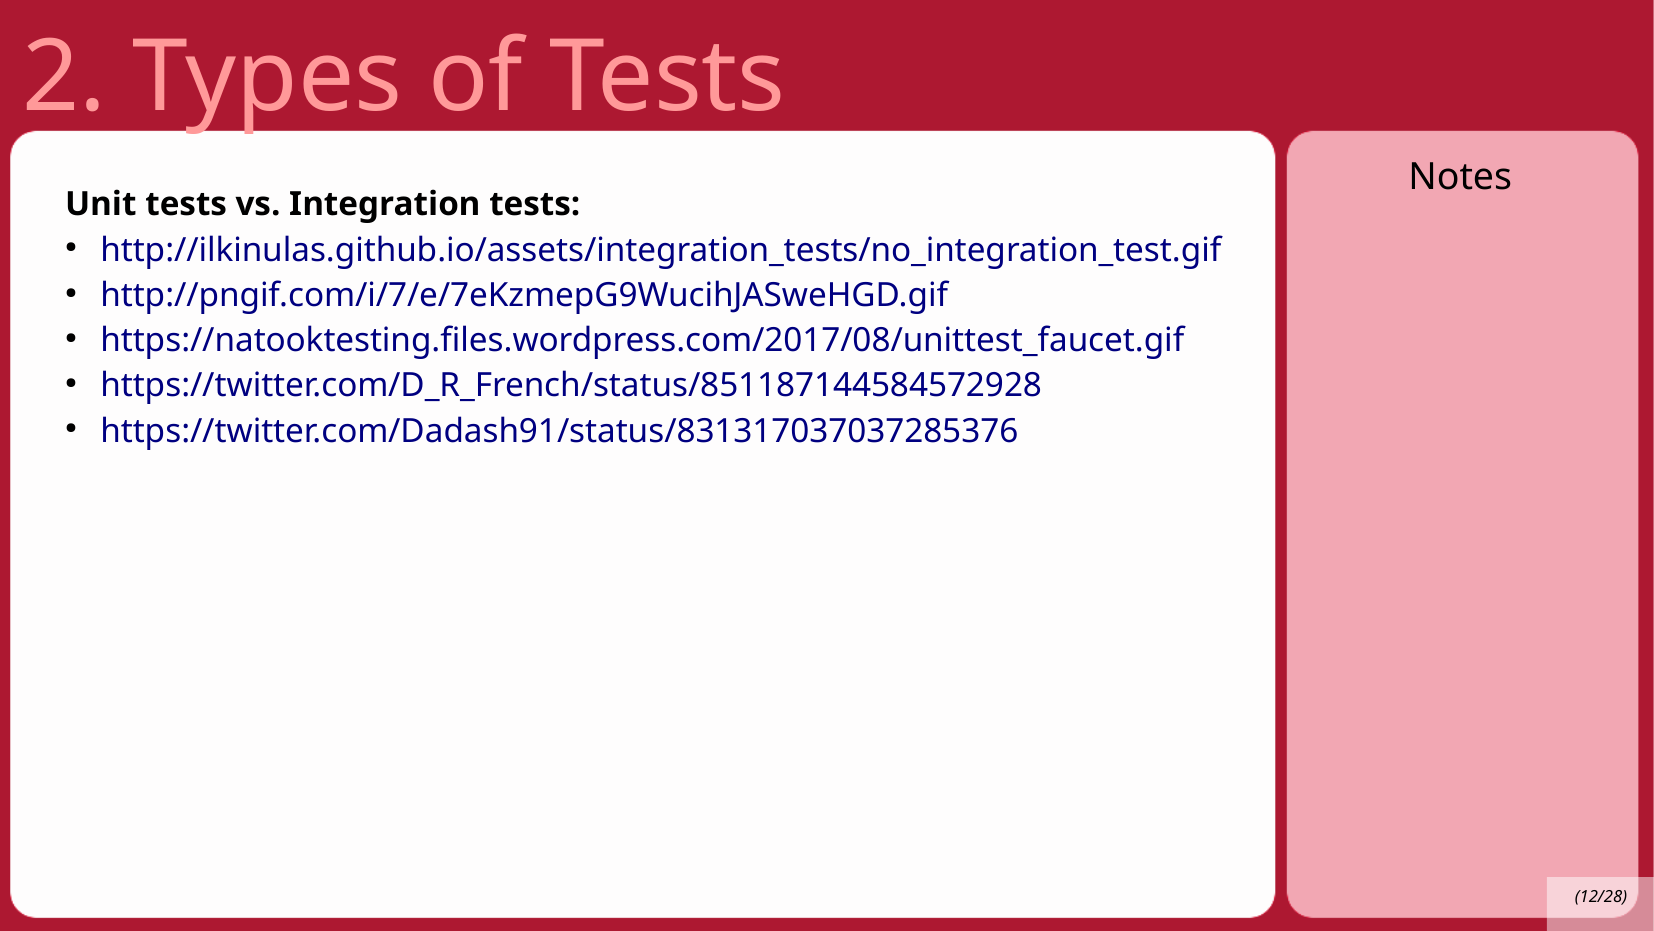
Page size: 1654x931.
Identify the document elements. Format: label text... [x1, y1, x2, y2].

text_box Unit tests vs. Integration tests: http://ilkinulas.github.io/assets/integration_tests/no_integration_test.gif http://pngif.com/i/7/e/7eKzmepG9WucihJASweHGD.gif https://natooktesting.files.wordpress.com/2017/08/unittest_faucet.gif https://twitter.com/D_R_French/status/851187144584572928 https://twitter.com/Dadash91/status/831317037037285376 [28, 173, 1261, 412]
picture [0, 0, 1654, 931]
text_box Notes [1290, 141, 1631, 199]
title 2. Types of Tests [22, 7, 1511, 136]
text_box (<number>/28) [1546, 877, 1654, 931]
